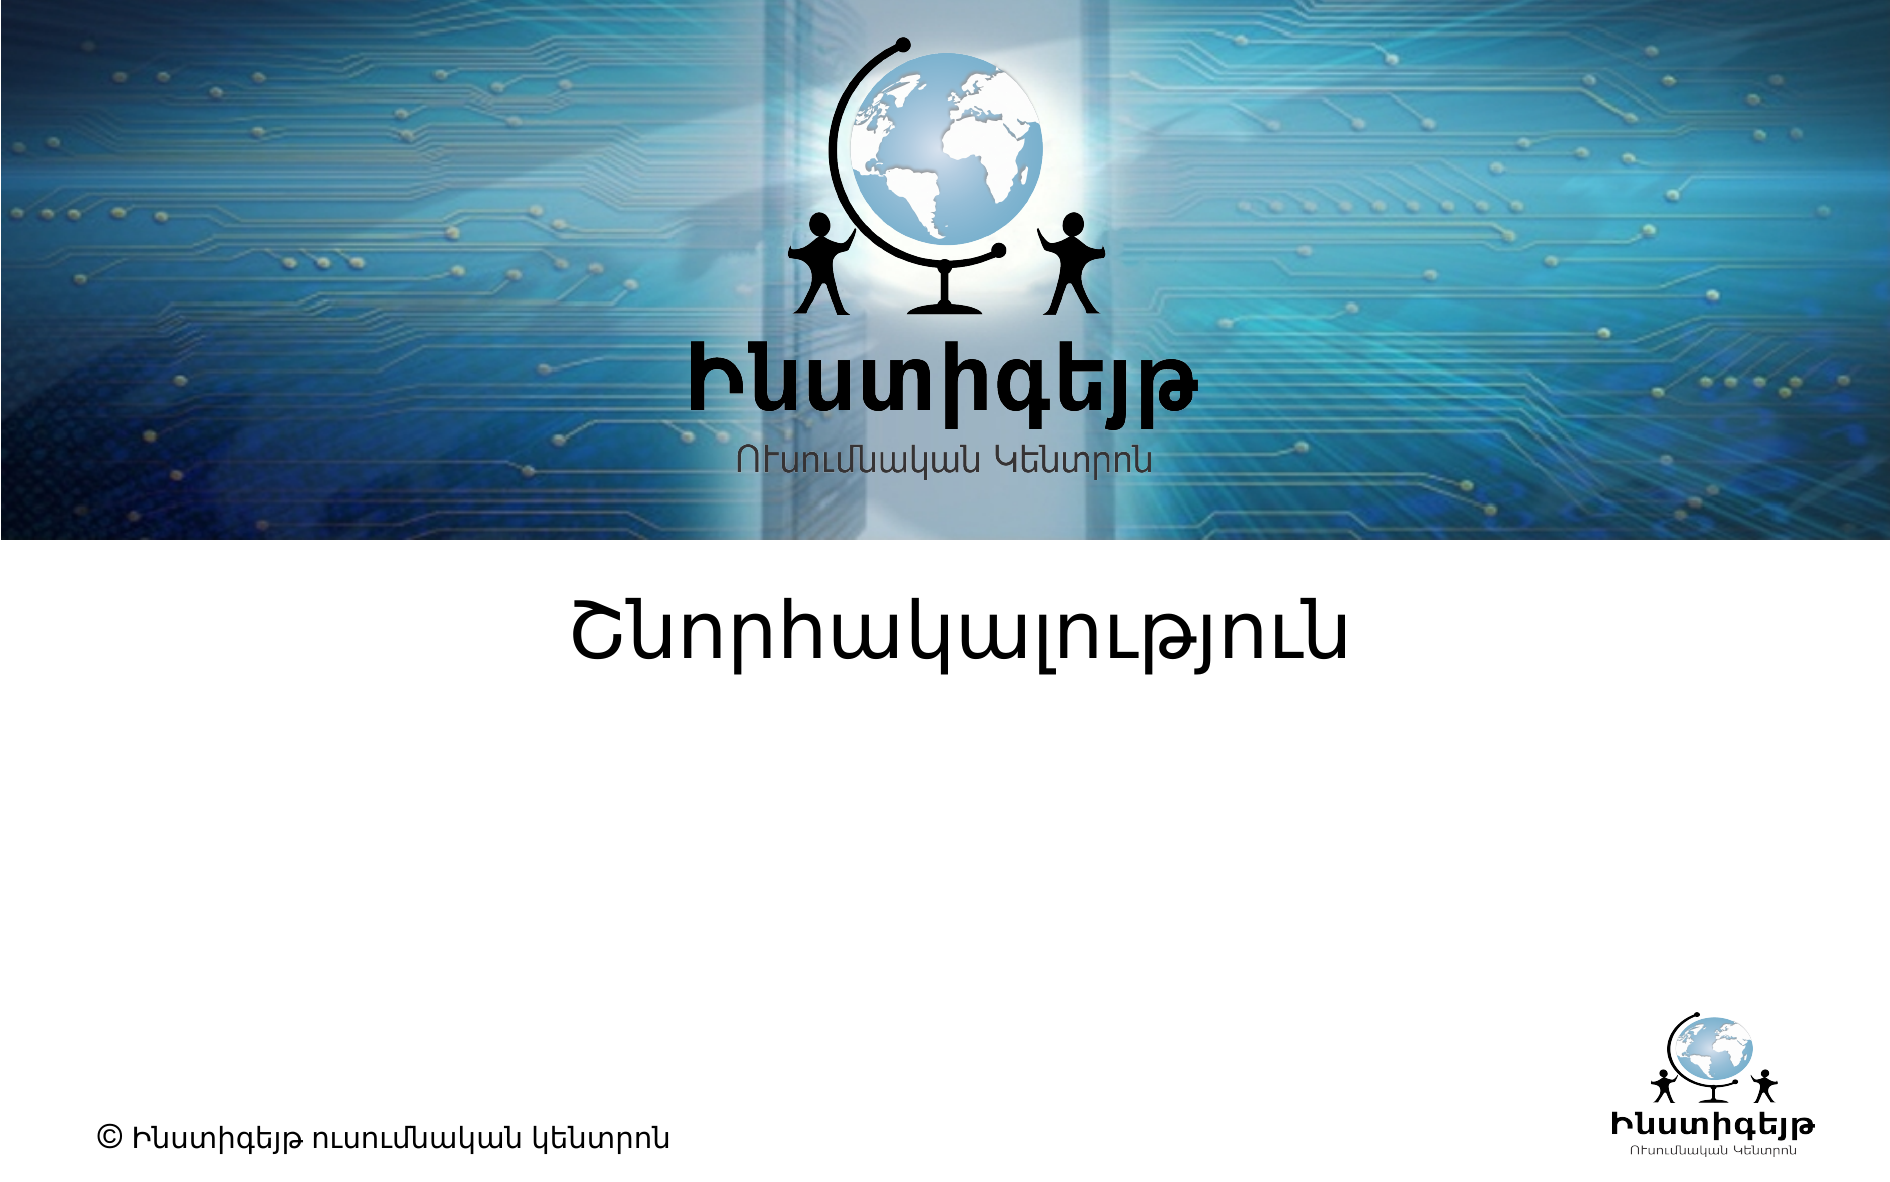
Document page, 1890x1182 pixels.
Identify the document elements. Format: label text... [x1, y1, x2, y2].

title Շնորհակալություն [157, 577, 1764, 778]
picture [1612, 1012, 1815, 1157]
picture [1, 0, 1890, 540]
